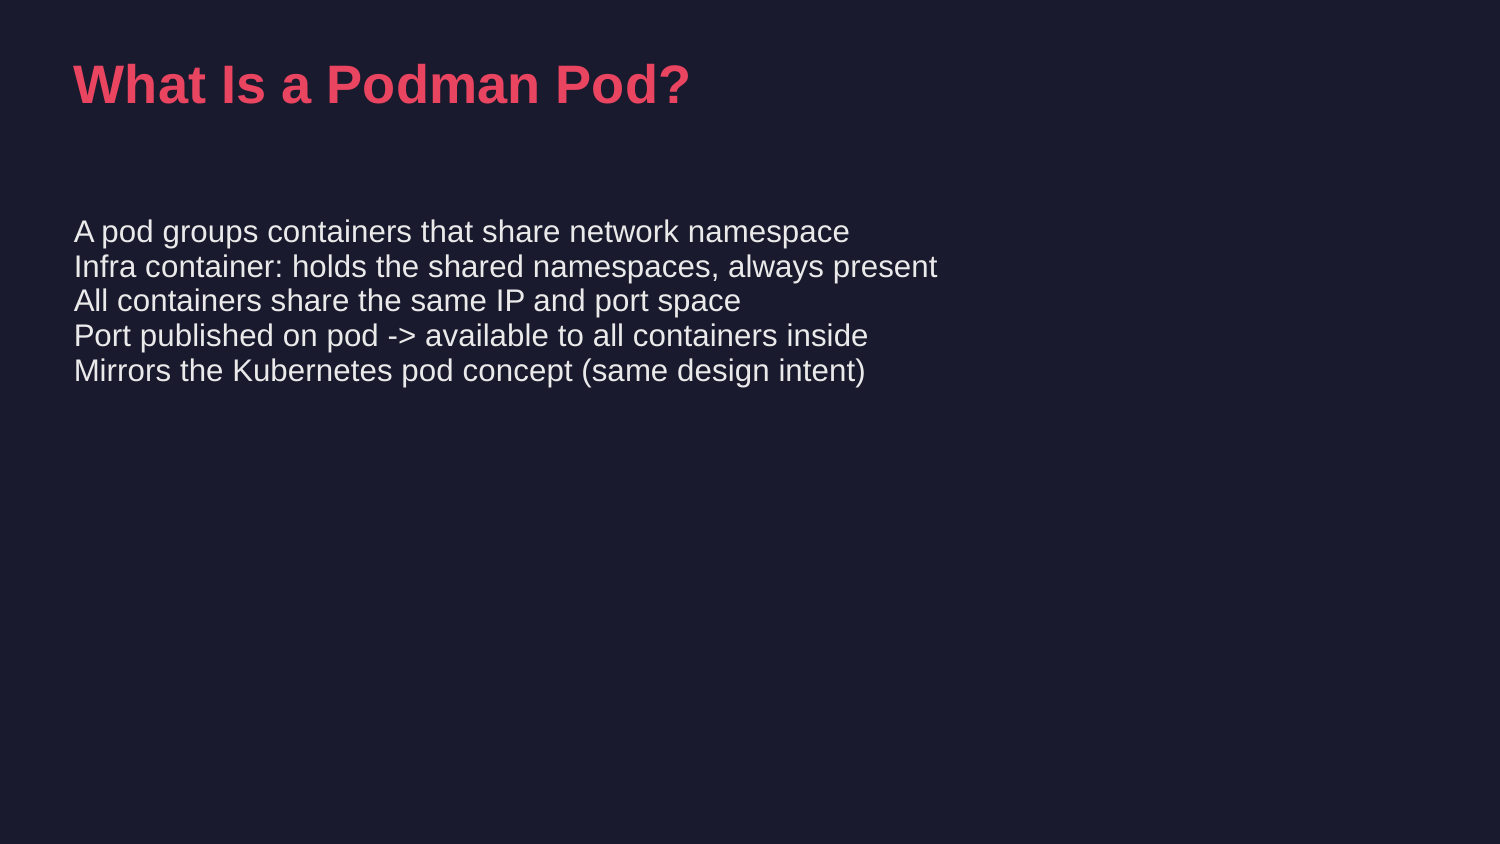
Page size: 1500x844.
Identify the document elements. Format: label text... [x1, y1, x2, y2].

title What Is a Podman Pod? [59, 47, 1441, 166]
text_box A pod groups containers that share network namespace Infra container: holds the shared namespaces, always present All containers share the same IP and port space Port published on pod -> available to all containers inside Mirrors the Kubernetes pod concept (same design intent) [59, 206, 1441, 798]
